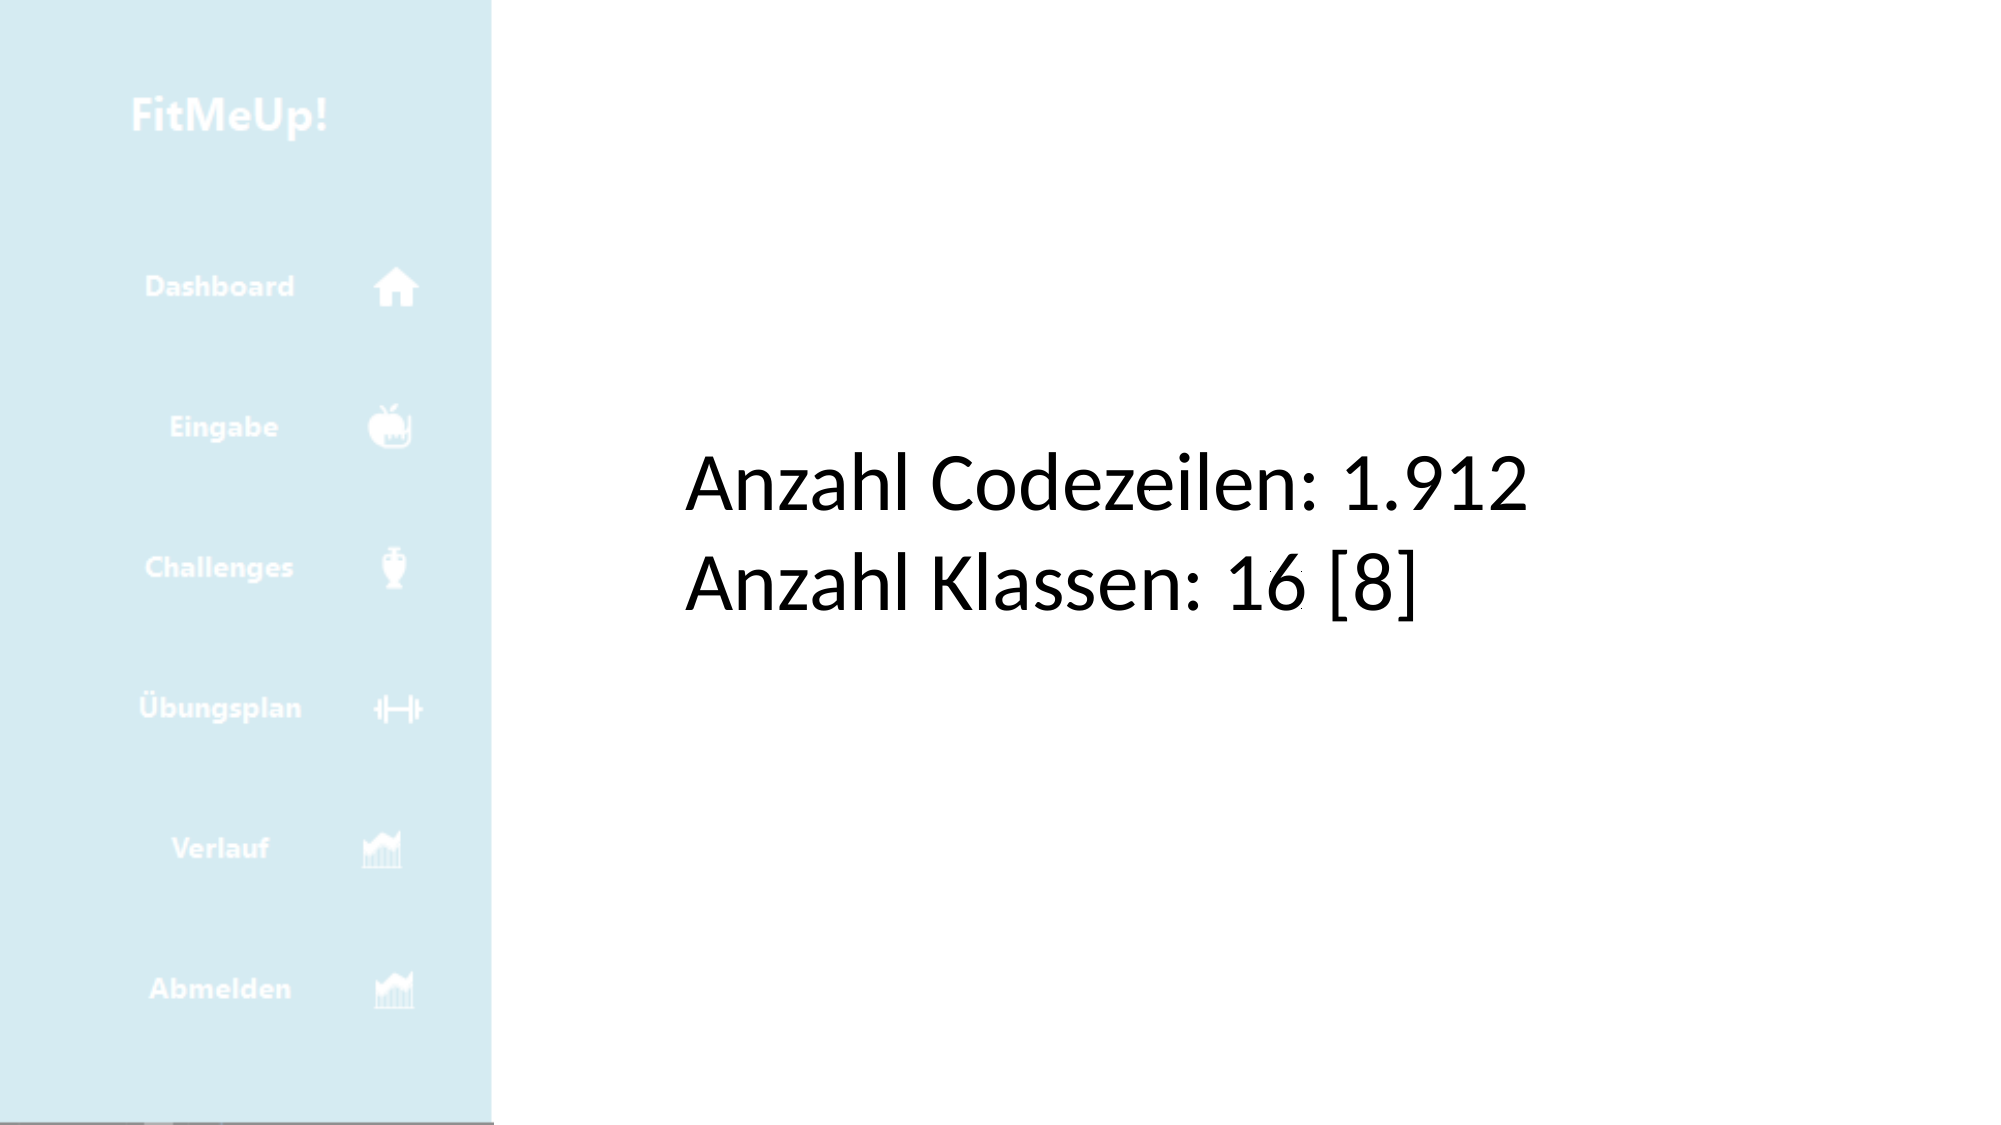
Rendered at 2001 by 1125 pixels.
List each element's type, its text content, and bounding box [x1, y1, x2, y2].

picture [0, 0, 494, 1125]
text_box Anzahl Codezeilen: 1.912 Anzahl Klassen: 16 [8] [670, 419, 1988, 637]
